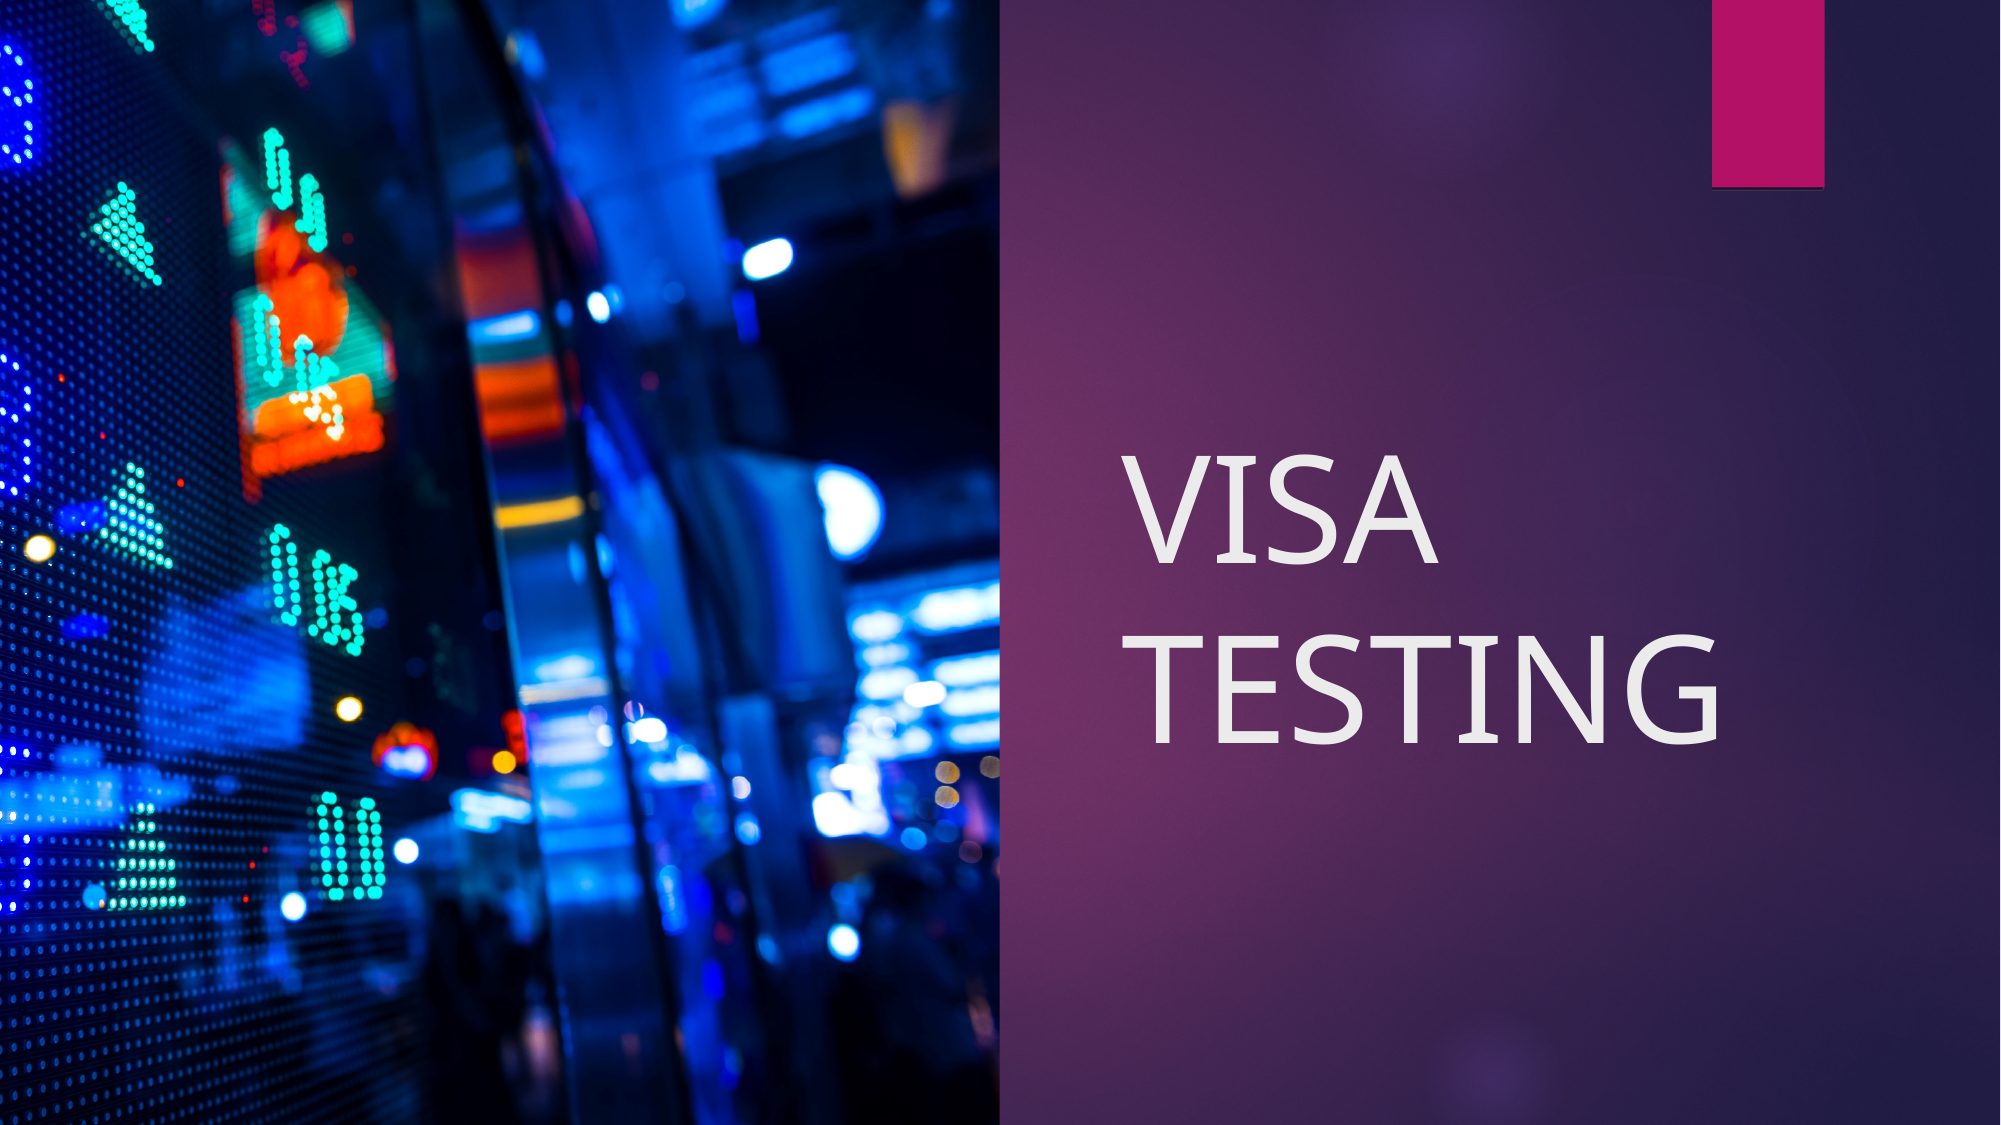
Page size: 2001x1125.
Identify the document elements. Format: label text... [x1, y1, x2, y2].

title VISA TESTING [1105, 238, 1894, 782]
picture [0, 0, 2001, 1125]
